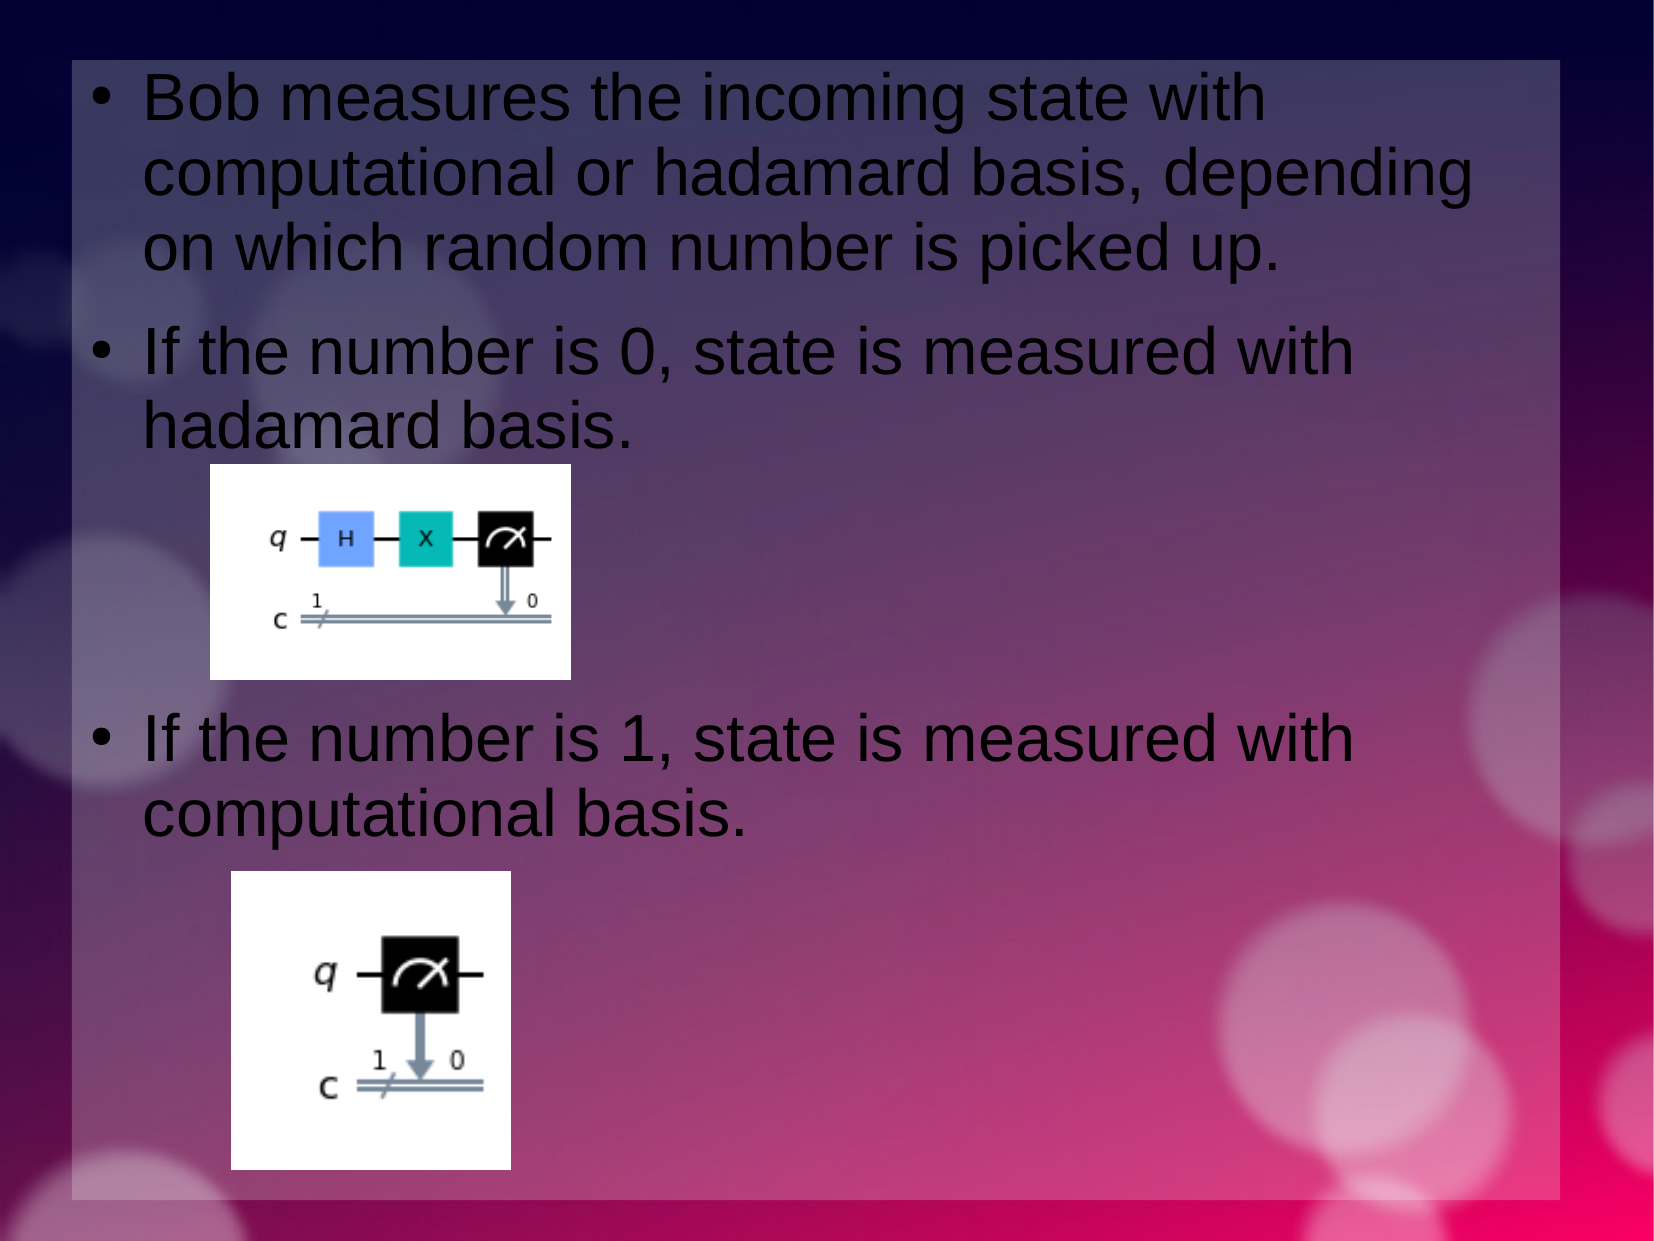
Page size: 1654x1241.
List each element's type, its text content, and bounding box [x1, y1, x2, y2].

picture [0, 0, 1654, 1241]
list Bob measures the incoming state with computational or hadamard basis, depending on which random number is picked up. If the number is 0, state is measured with hadamard basis. If the number is 1, state is measured with computational basis. [71, 60, 1561, 1201]
